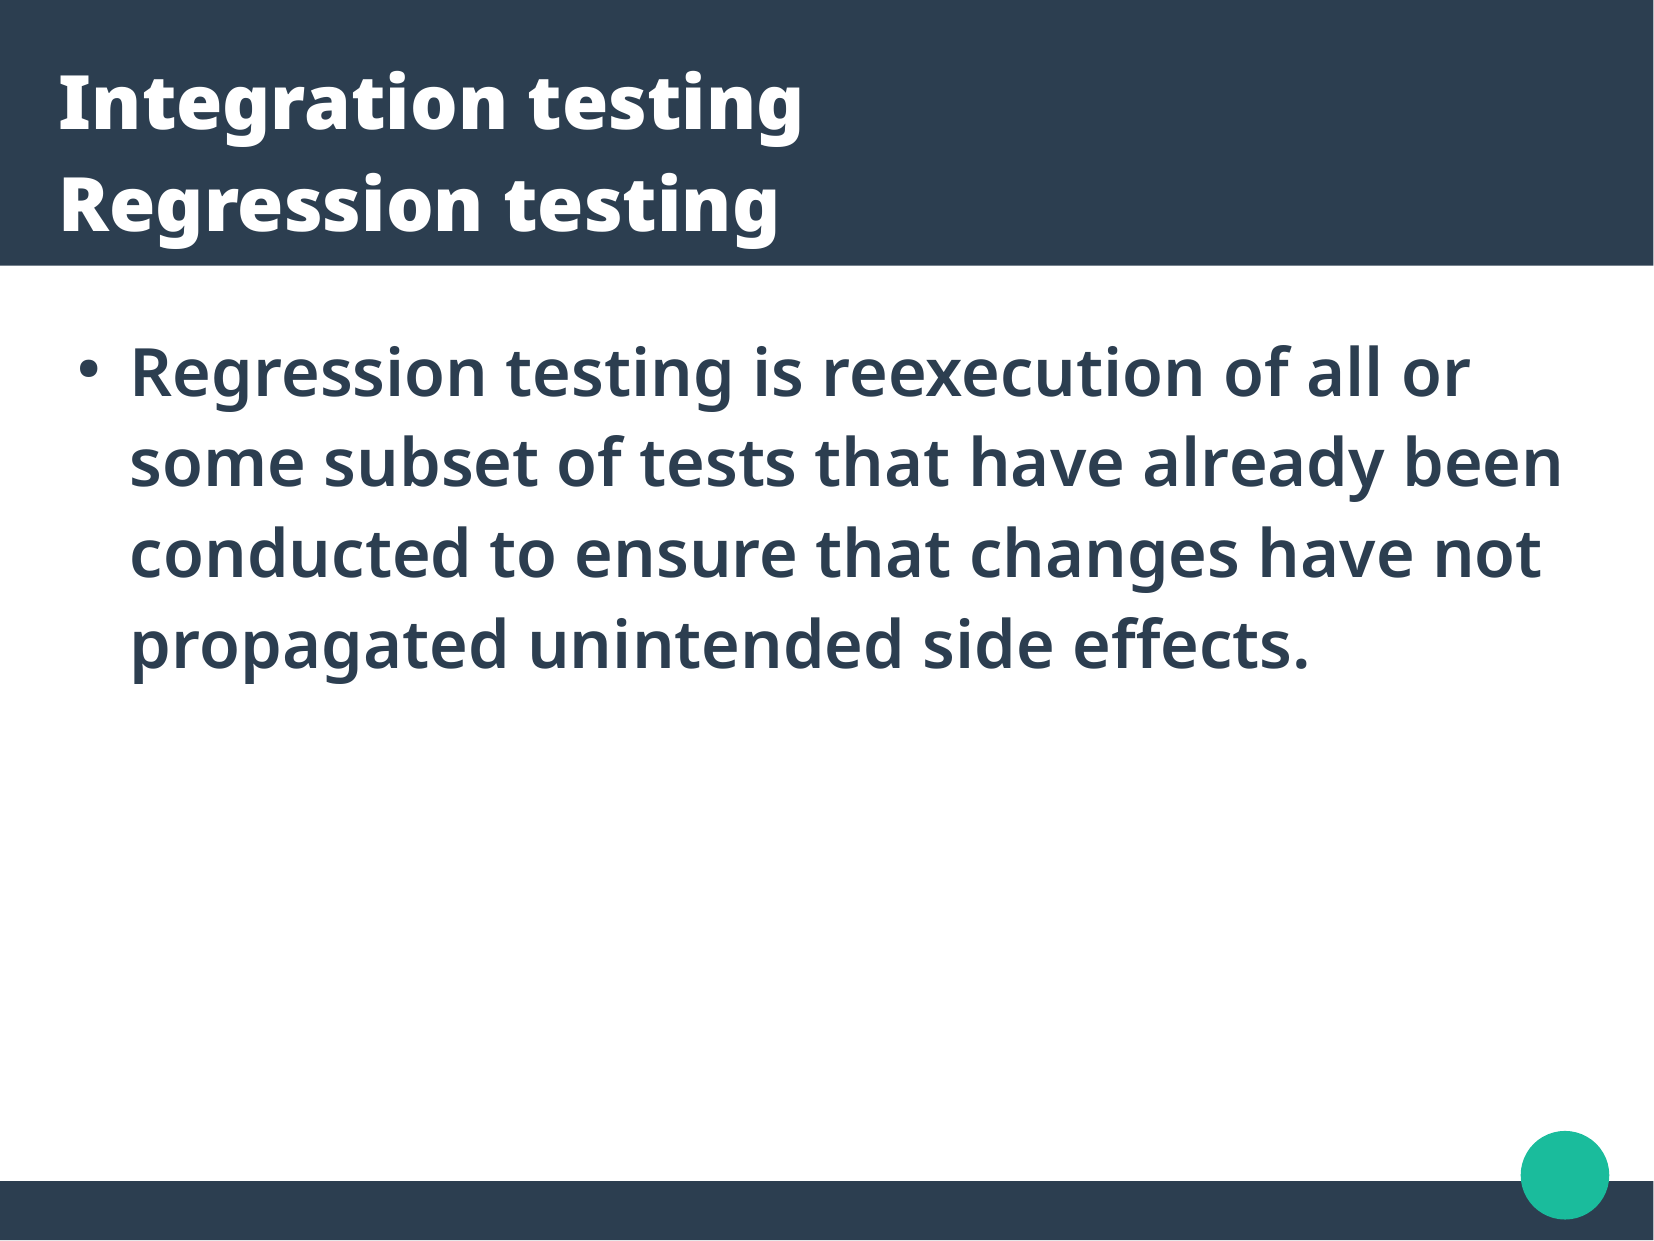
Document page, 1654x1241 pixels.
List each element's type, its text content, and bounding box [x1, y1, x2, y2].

title Integration testing Regression testing [59, 49, 1595, 207]
list Regression testing is reexecution of all or some subset of tests that have already been conducted to ensure that changes have not propagated unintended side effects. [59, 324, 1595, 1152]
